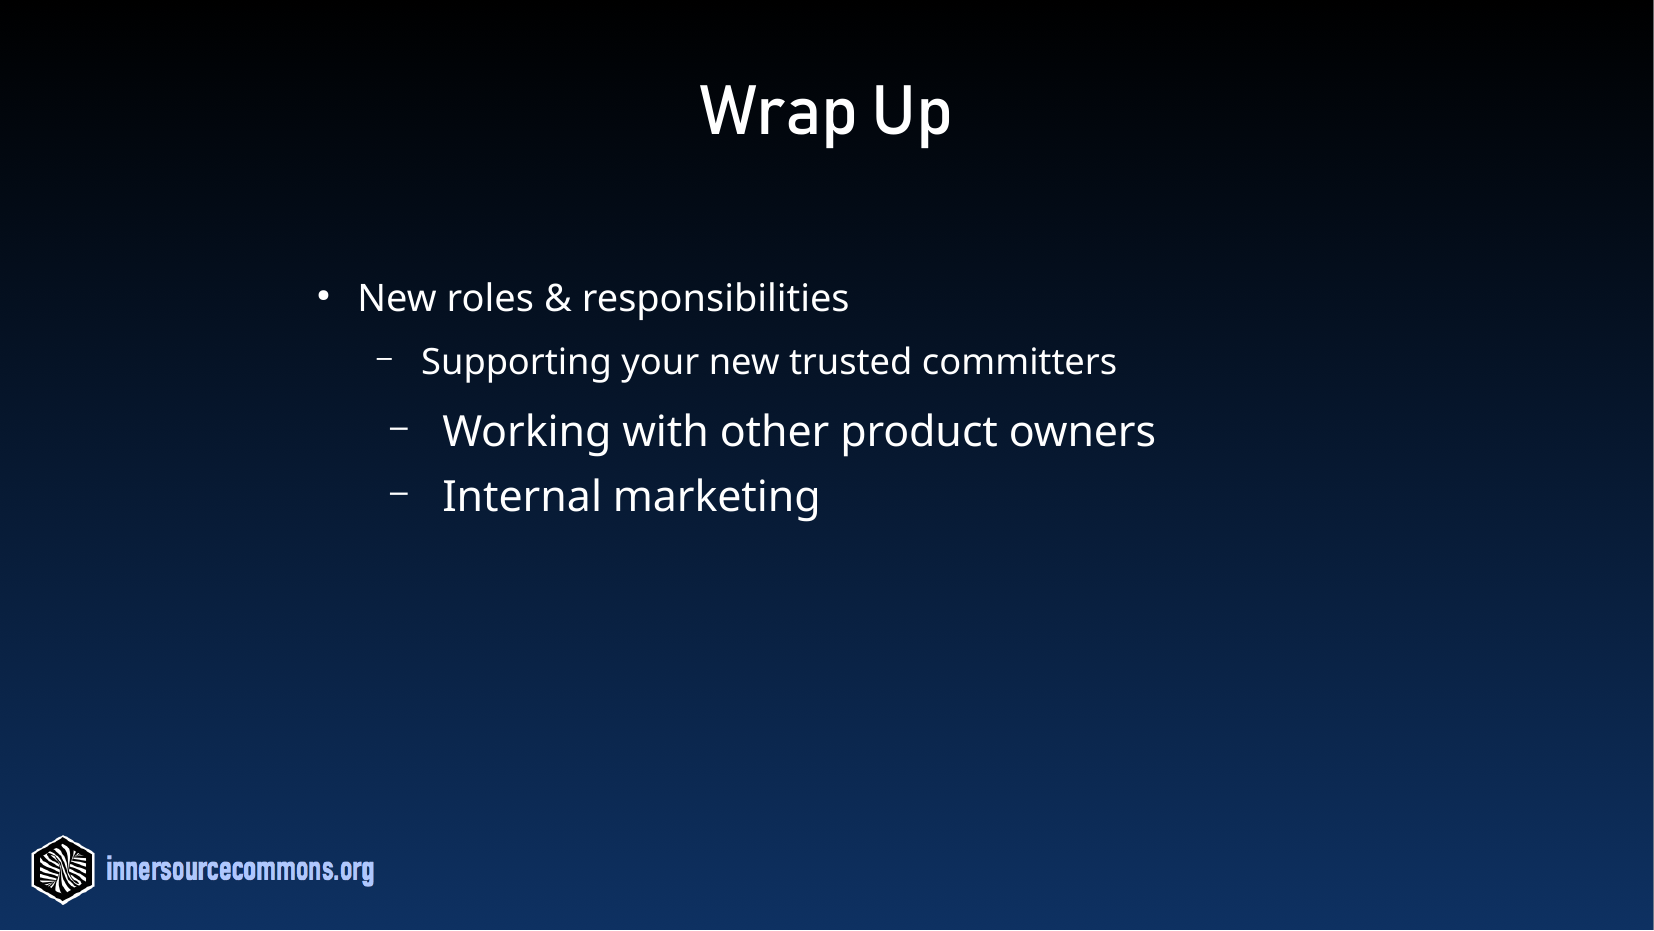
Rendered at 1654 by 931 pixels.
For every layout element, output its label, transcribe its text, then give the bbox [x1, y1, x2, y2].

picture [0, 0, 1654, 930]
text_box Internal marketing [303, 465, 1284, 524]
text_box Supporting your new trusted committers [303, 335, 1143, 395]
text_box New roles & responsibilities [303, 270, 857, 335]
text_box Working with other product owners [303, 400, 1284, 459]
title Wrap Up [82, 37, 1571, 193]
